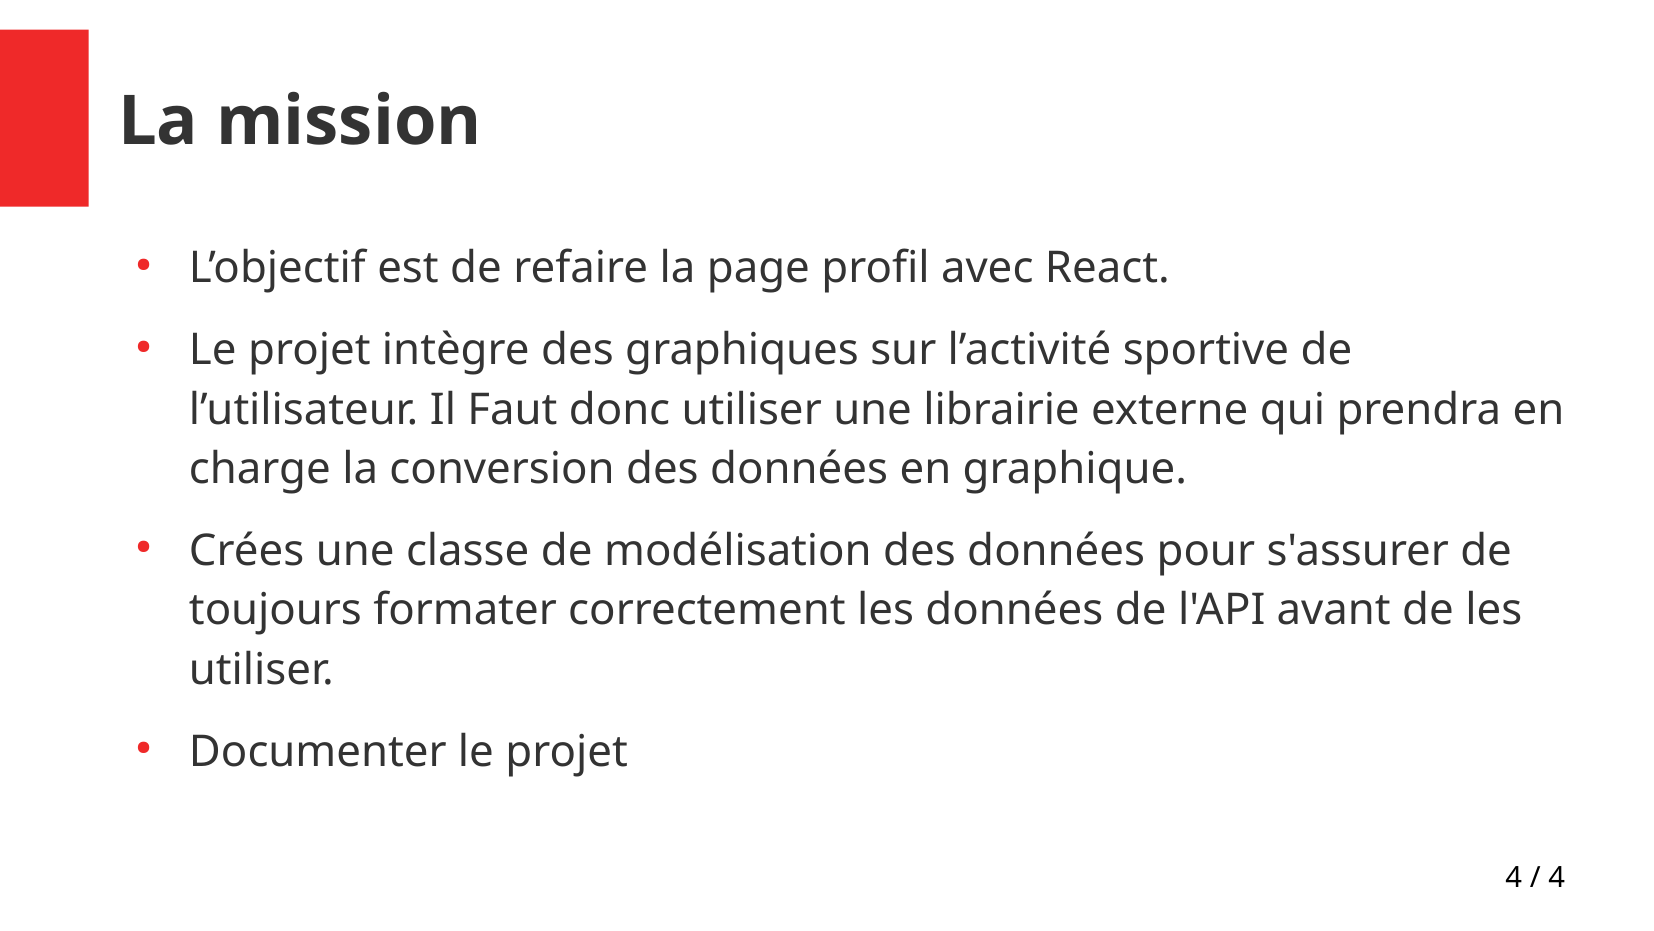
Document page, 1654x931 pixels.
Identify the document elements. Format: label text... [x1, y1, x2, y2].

title La mission [118, 29, 1595, 207]
list L’objectif est de refaire la page profil avec React. Le projet intègre des graphiques sur l’activité sportive de l’utilisateur. Il Faut donc utiliser une librairie externe qui prendra en charge la conversion des données en graphique. Crées une classe de modélisation des données pour s'assurer de toujours formater correctement les données de l'API avant de les utiliser. Documenter le projet [118, 236, 1595, 798]
